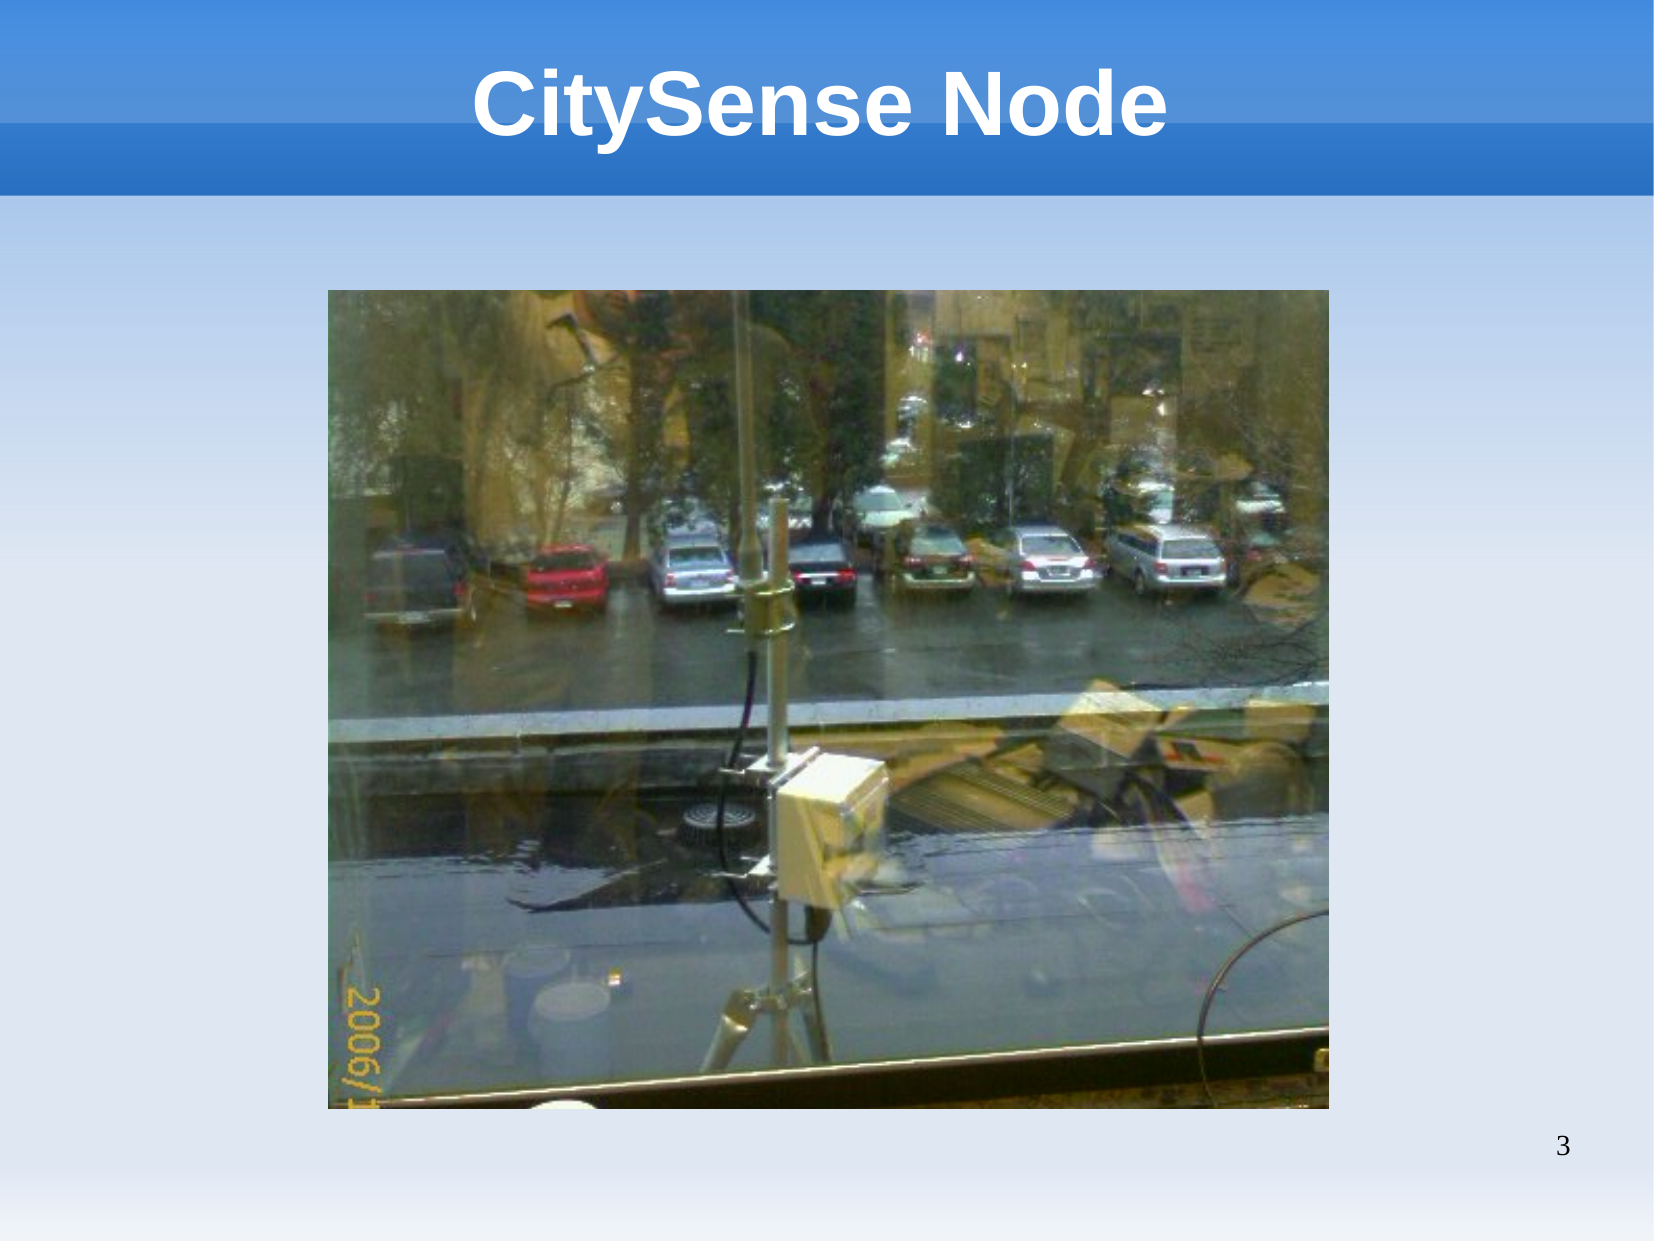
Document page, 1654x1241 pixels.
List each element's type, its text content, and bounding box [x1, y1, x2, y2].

chart [194, 290, 1654, 1109]
title CitySense Node [76, 7, 1565, 200]
picture [0, 0, 1654, 1241]
